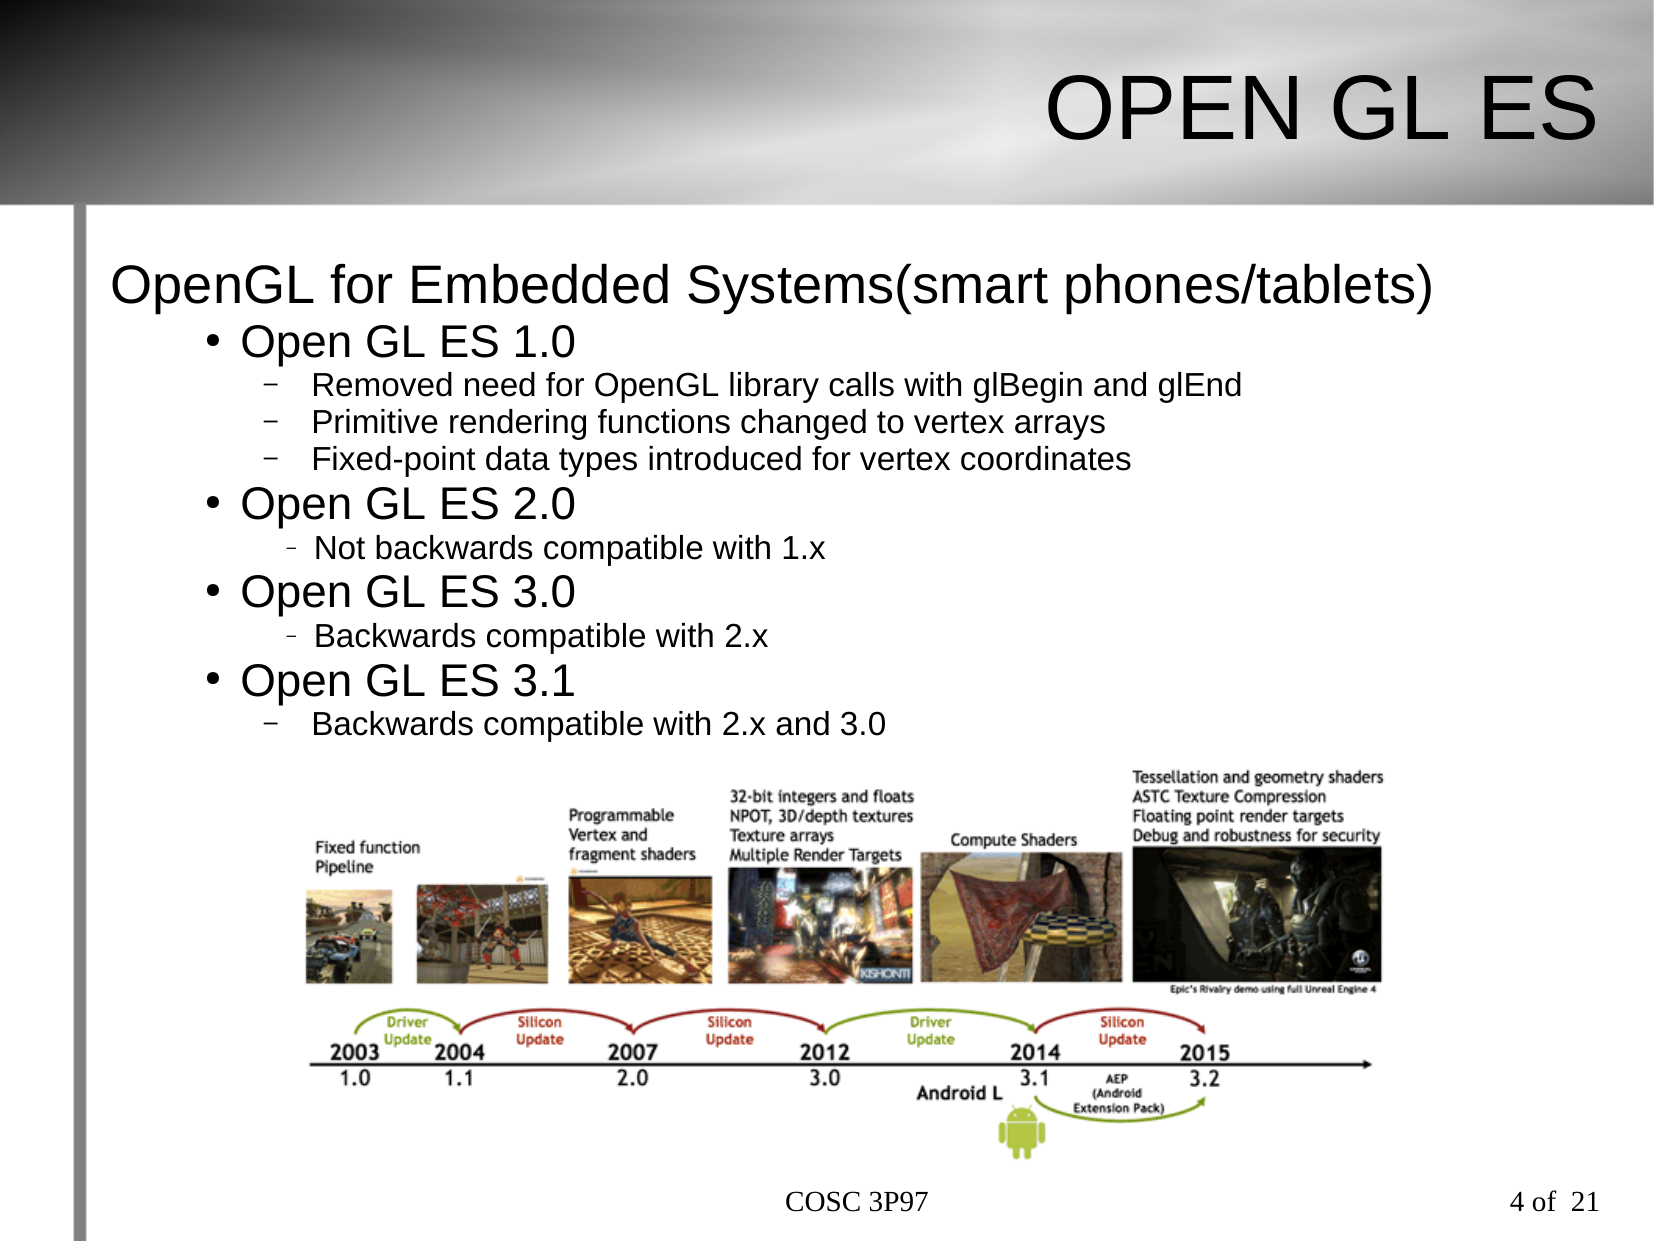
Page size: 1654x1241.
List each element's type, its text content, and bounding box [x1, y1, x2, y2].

title OPEN GL ES [112, 13, 1601, 201]
list OpenGL for Embedded Systems(smart phones/tablets) Open GL ES 1.0 Removed need for OpenGL library calls with glBegin and glEnd Primitive rendering functions changed to vertex arrays Fixed-point data types introduced for vertex coordinates Open GL ES 2.0 Not backwards compatible with 1.x Open GL ES 3.0 Backwards compatible with 2.x Open GL ES 3.1 Backwards compatible with 2.x and 3.0 [75, 255, 1636, 751]
picture [0, 0, 1654, 1241]
